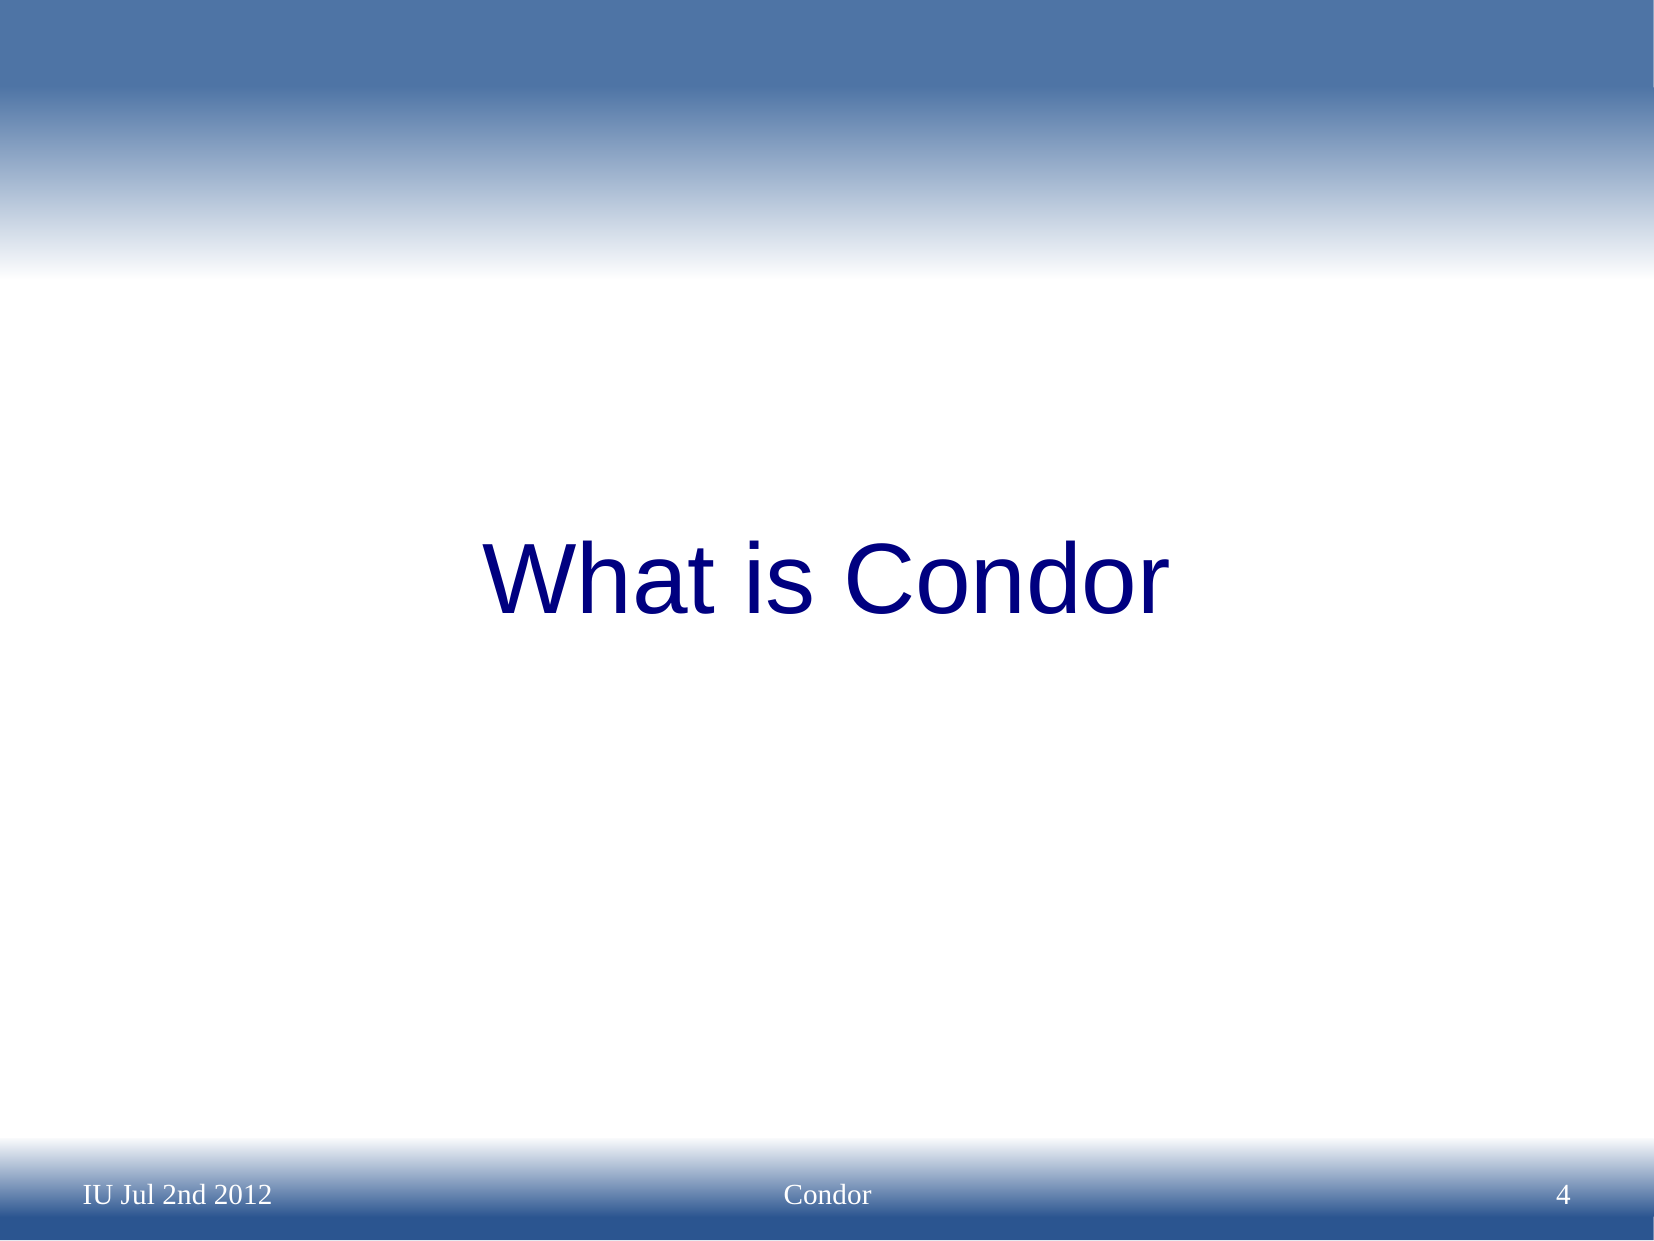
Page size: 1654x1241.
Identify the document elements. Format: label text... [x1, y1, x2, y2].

subtitle What is Condor [82, 56, 1571, 1102]
